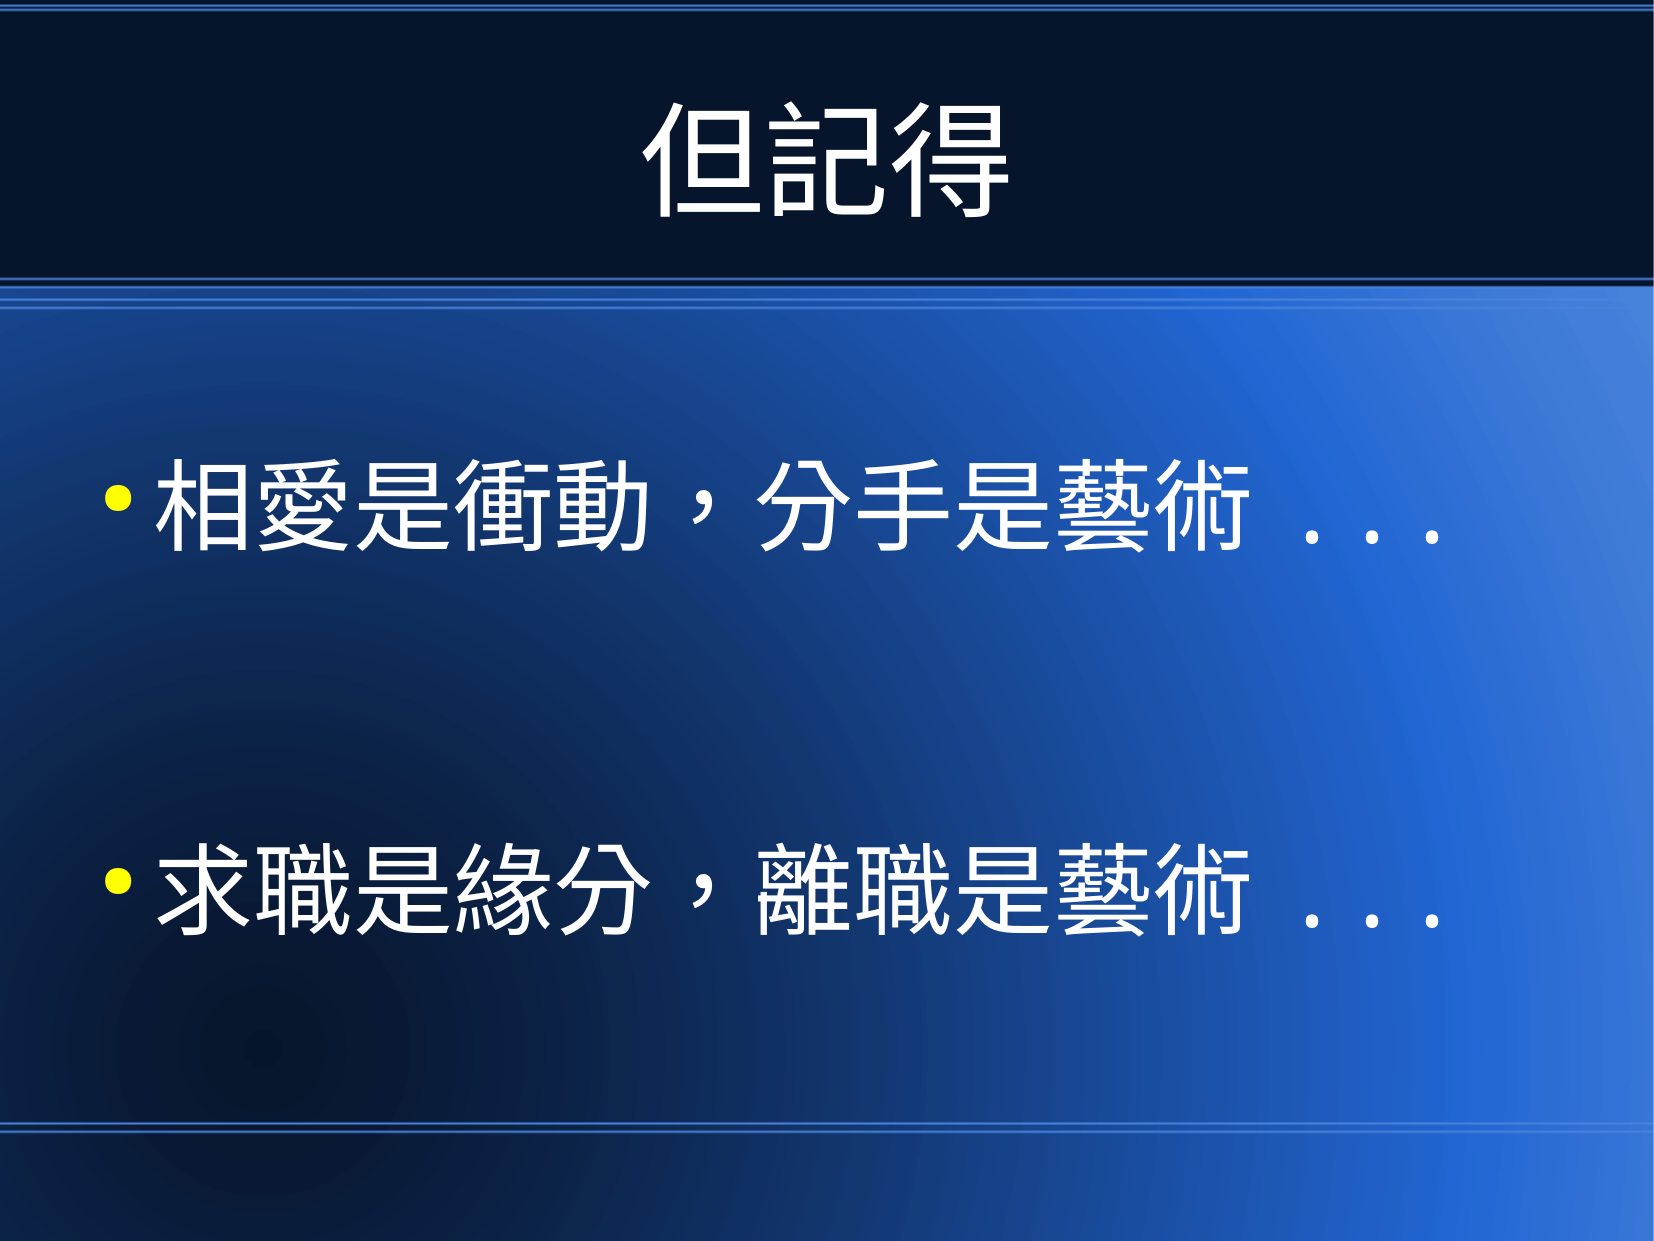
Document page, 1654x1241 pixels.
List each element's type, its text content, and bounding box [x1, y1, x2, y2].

picture [0, 0, 1654, 1241]
title 但記得 [82, 49, 1571, 257]
list 相愛是衝動，分手是藝術... 求職是緣分，離職是藝術... [82, 355, 1571, 1241]
